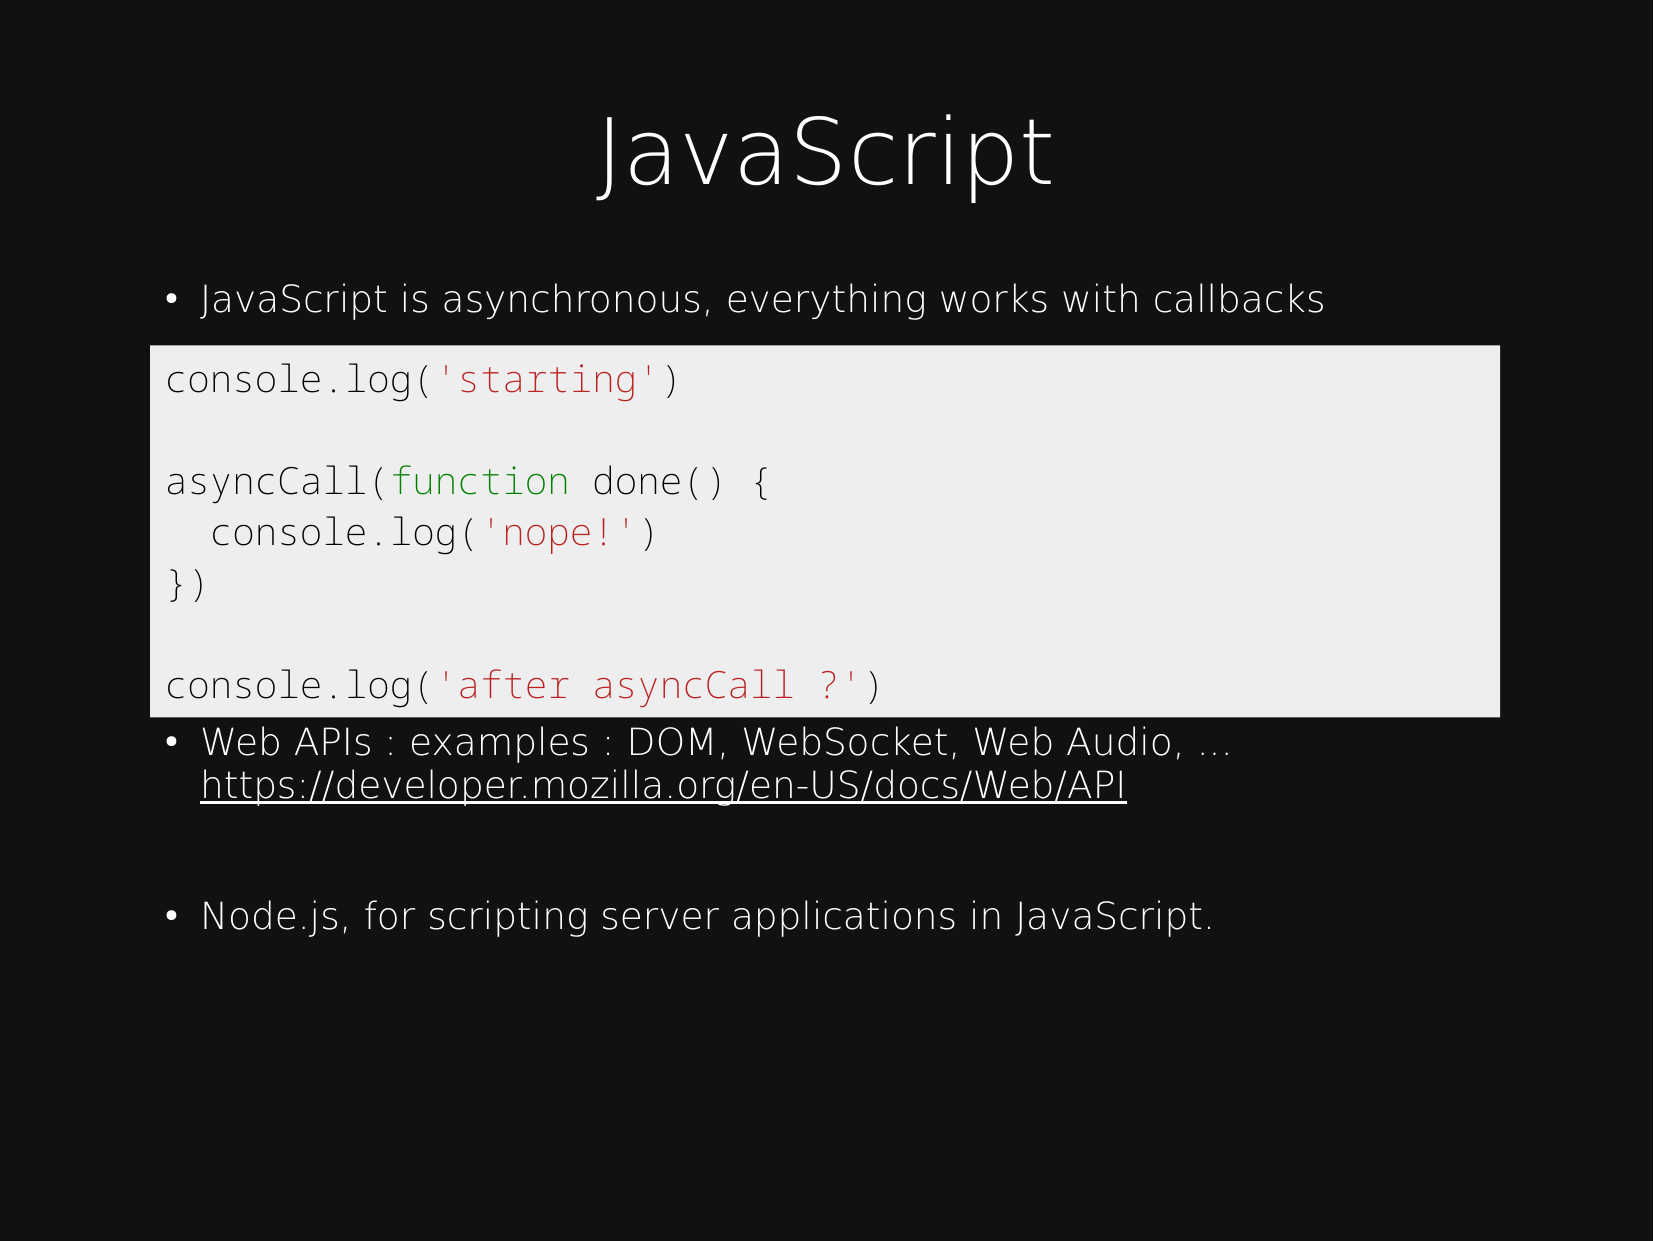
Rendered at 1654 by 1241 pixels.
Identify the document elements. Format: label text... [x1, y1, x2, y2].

text_box Web APIs : examples : DOM, WebSocket, Web Audio, ... https://developer.mozilla.org/en-US/docs/Web/API Node.js, for scripting server applications in JavaScript. [150, 713, 1501, 946]
text_box JavaScript is asynchronous, everything works with callbacks [150, 270, 1501, 345]
text_box console.log('starting') asyncCall(function done() { console.log('nope!') }) console.log('after asyncCall ?') [150, 345, 1501, 665]
title JavaScript [82, 49, 1571, 257]
